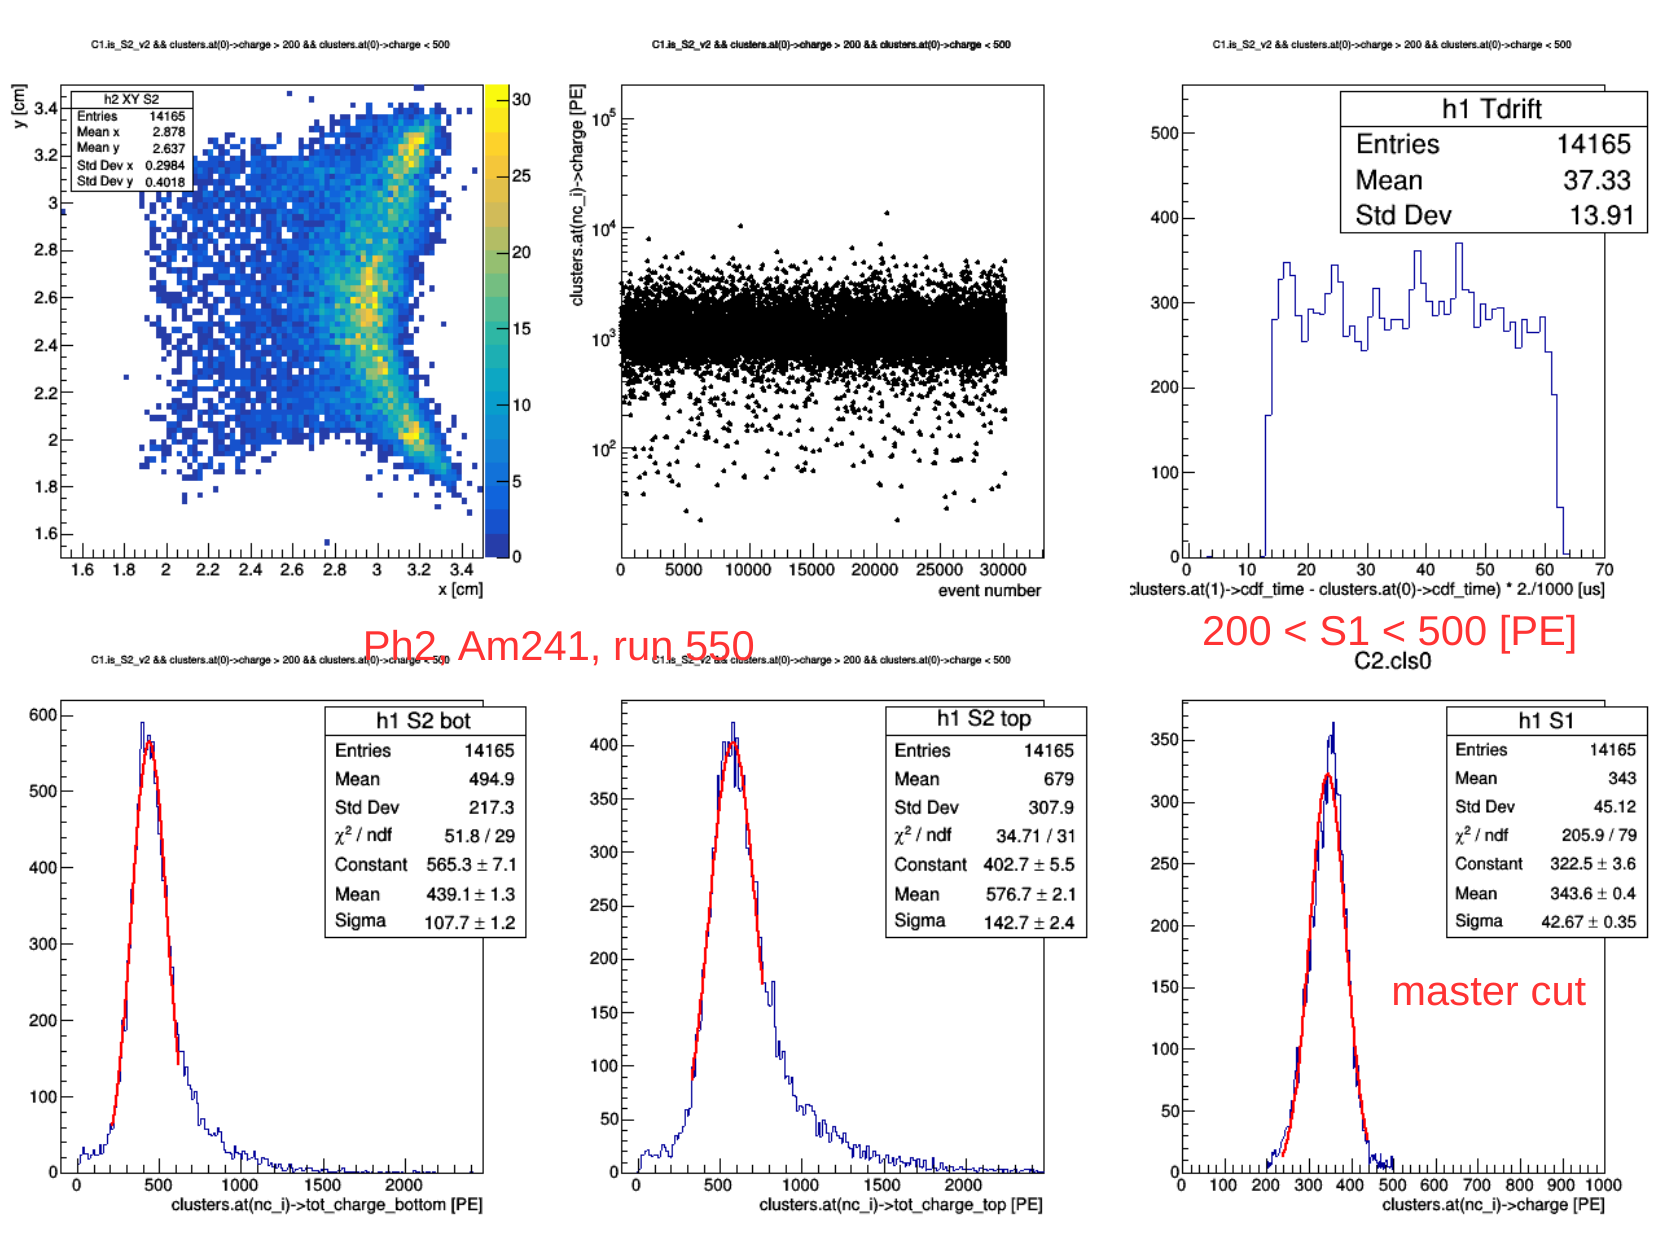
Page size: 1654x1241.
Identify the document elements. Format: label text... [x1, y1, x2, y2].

text_box 200 < S1 < 500 [PE] [1043, 600, 1654, 736]
text_box master cut [1148, 960, 1654, 1096]
text_box Ph2, Am241, run 550 [218, 615, 901, 751]
picture [6, 25, 1654, 1222]
